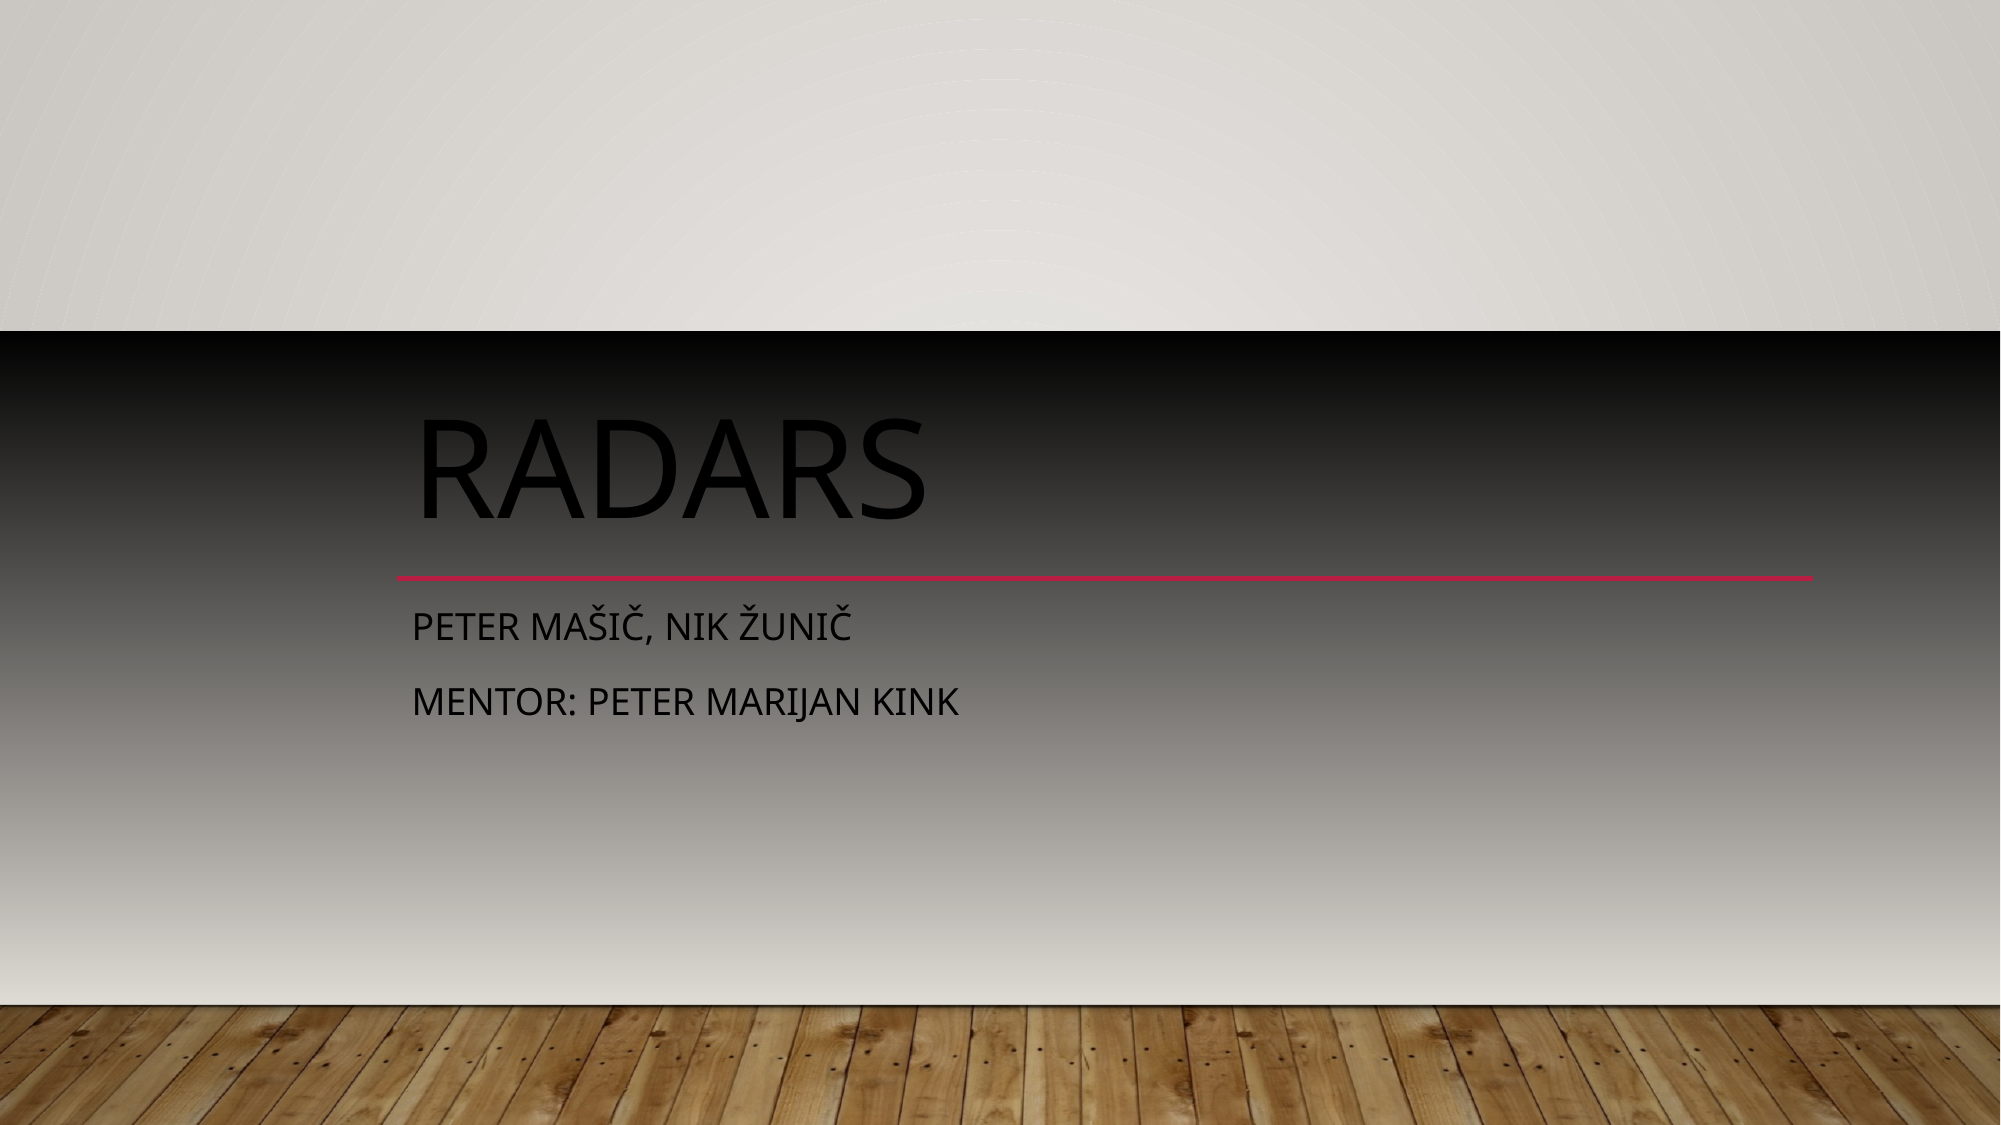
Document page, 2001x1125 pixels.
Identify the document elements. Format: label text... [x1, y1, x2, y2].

title RADARs [396, 131, 1814, 549]
subtitle Peter mašič, nik žunič Mentor: peter marijan kink [396, 579, 1814, 740]
